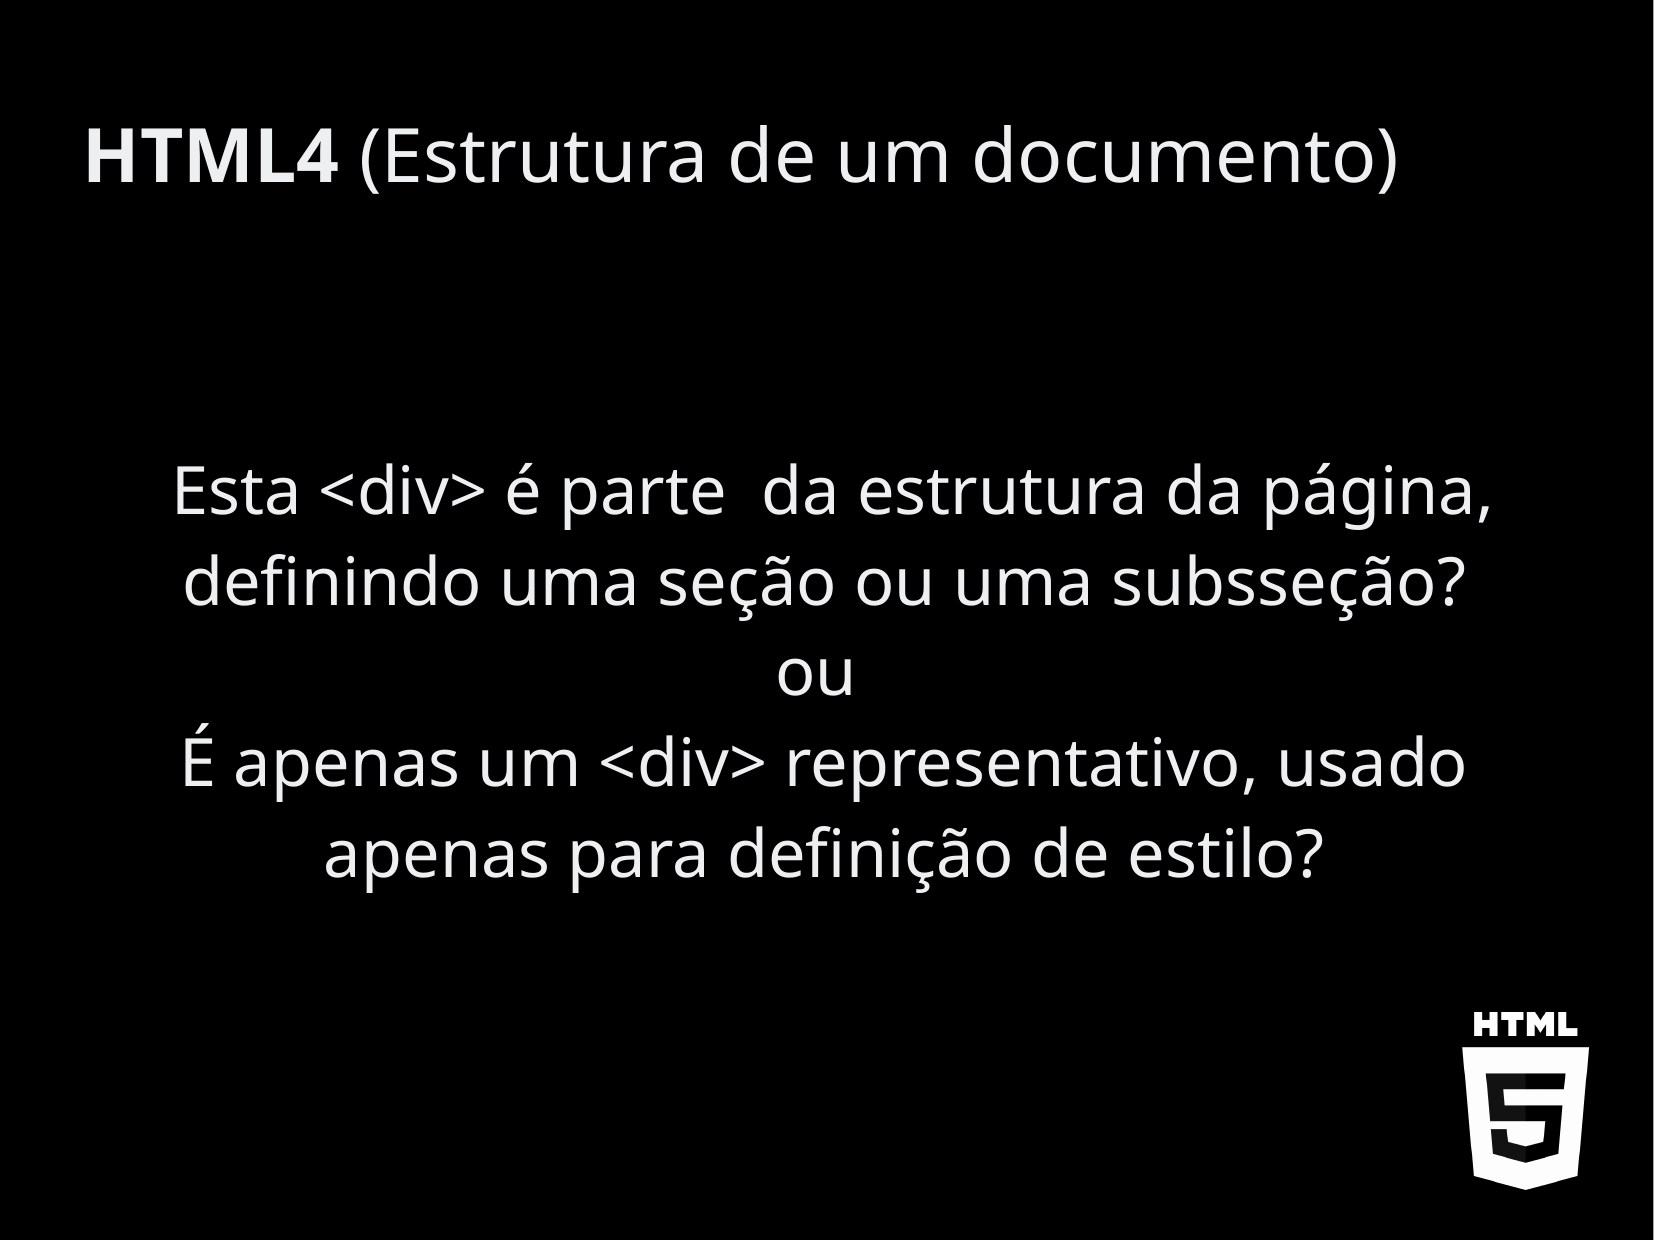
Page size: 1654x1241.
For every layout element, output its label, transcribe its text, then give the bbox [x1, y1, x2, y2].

title HTML4 (Estrutura de um documento) [82, 56, 1571, 250]
picture [1436, 1012, 1615, 1190]
title Esta <div> é parte da estrutura da página, definindo uma seção ou uma subsseção? ou É apenas um <div> representativo, usado apenas para definição de estilo? [75, 391, 1576, 858]
